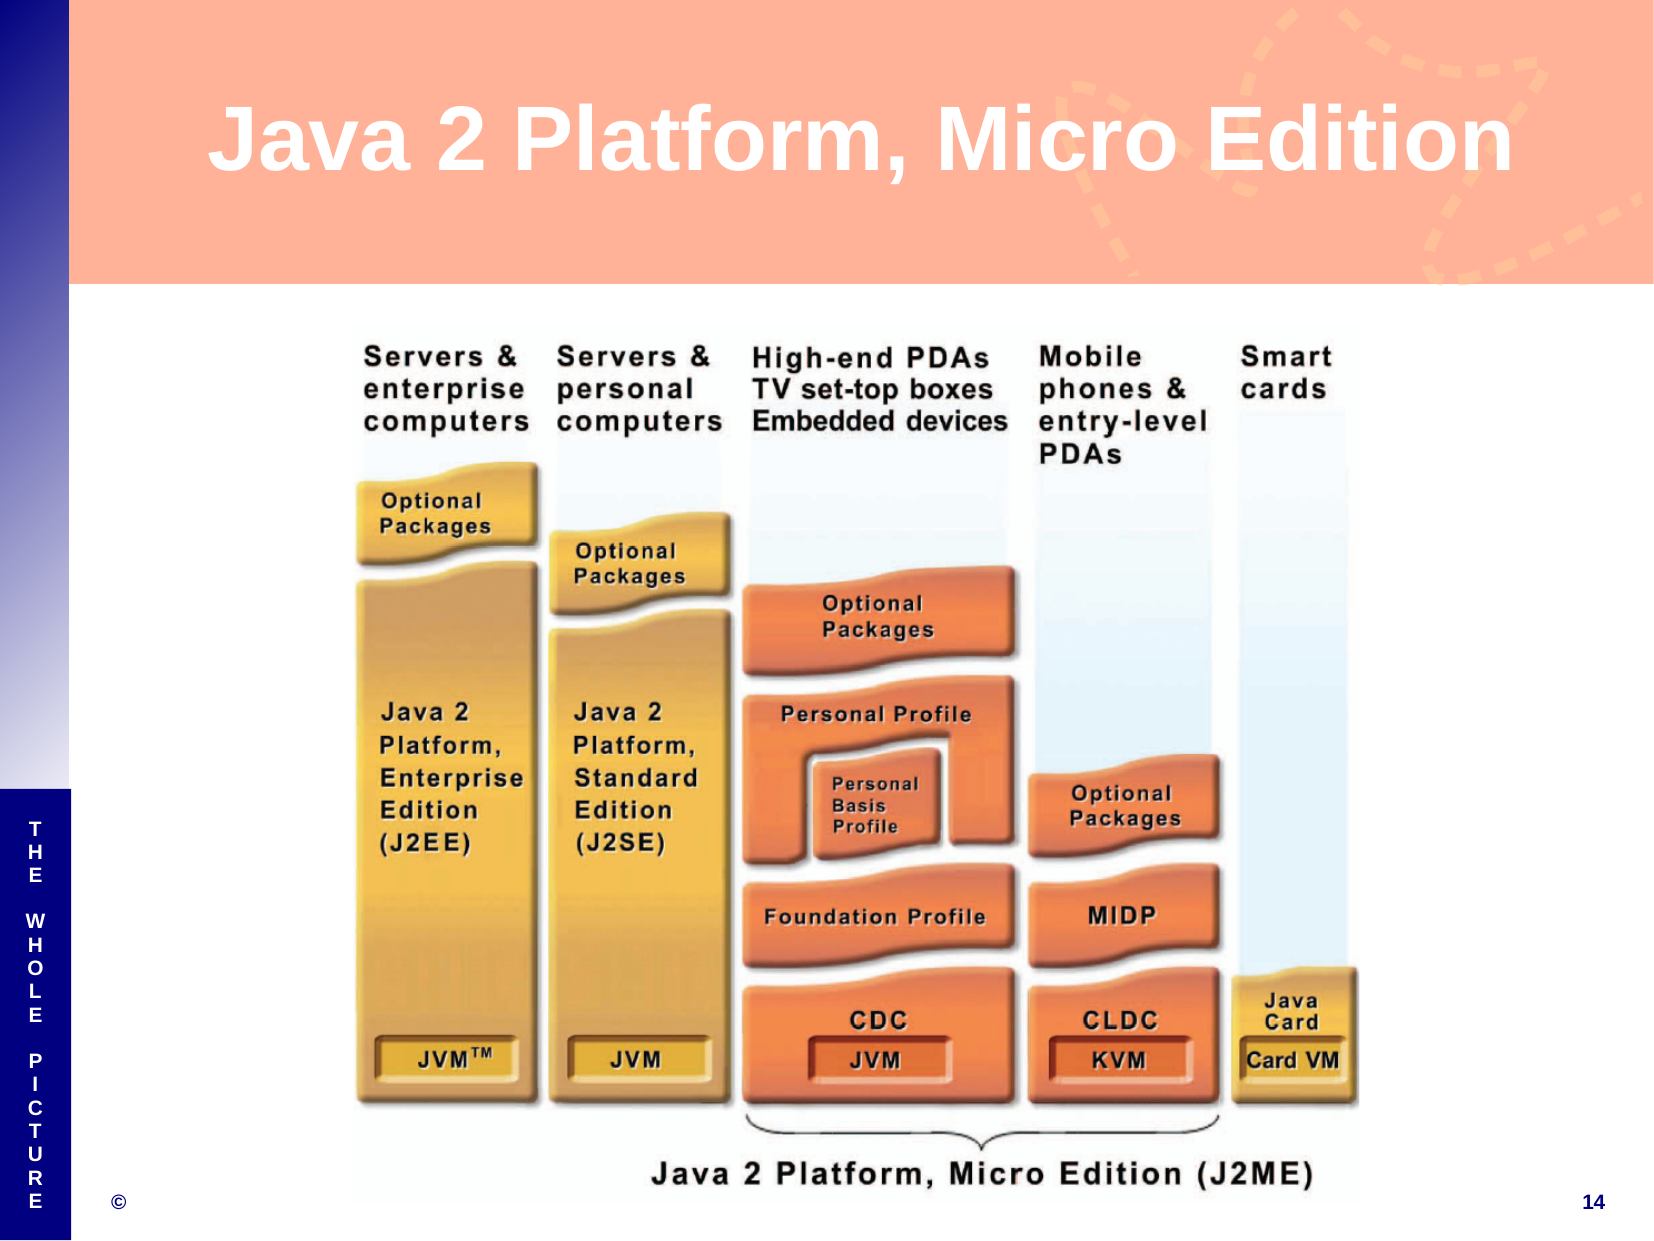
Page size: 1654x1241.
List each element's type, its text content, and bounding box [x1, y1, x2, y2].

text_box T H E W H O L E P I C T U R E [0, 788, 71, 1241]
title Java 2 Platform, Micro Edition [70, 34, 1654, 242]
picture [338, 322, 1386, 1210]
